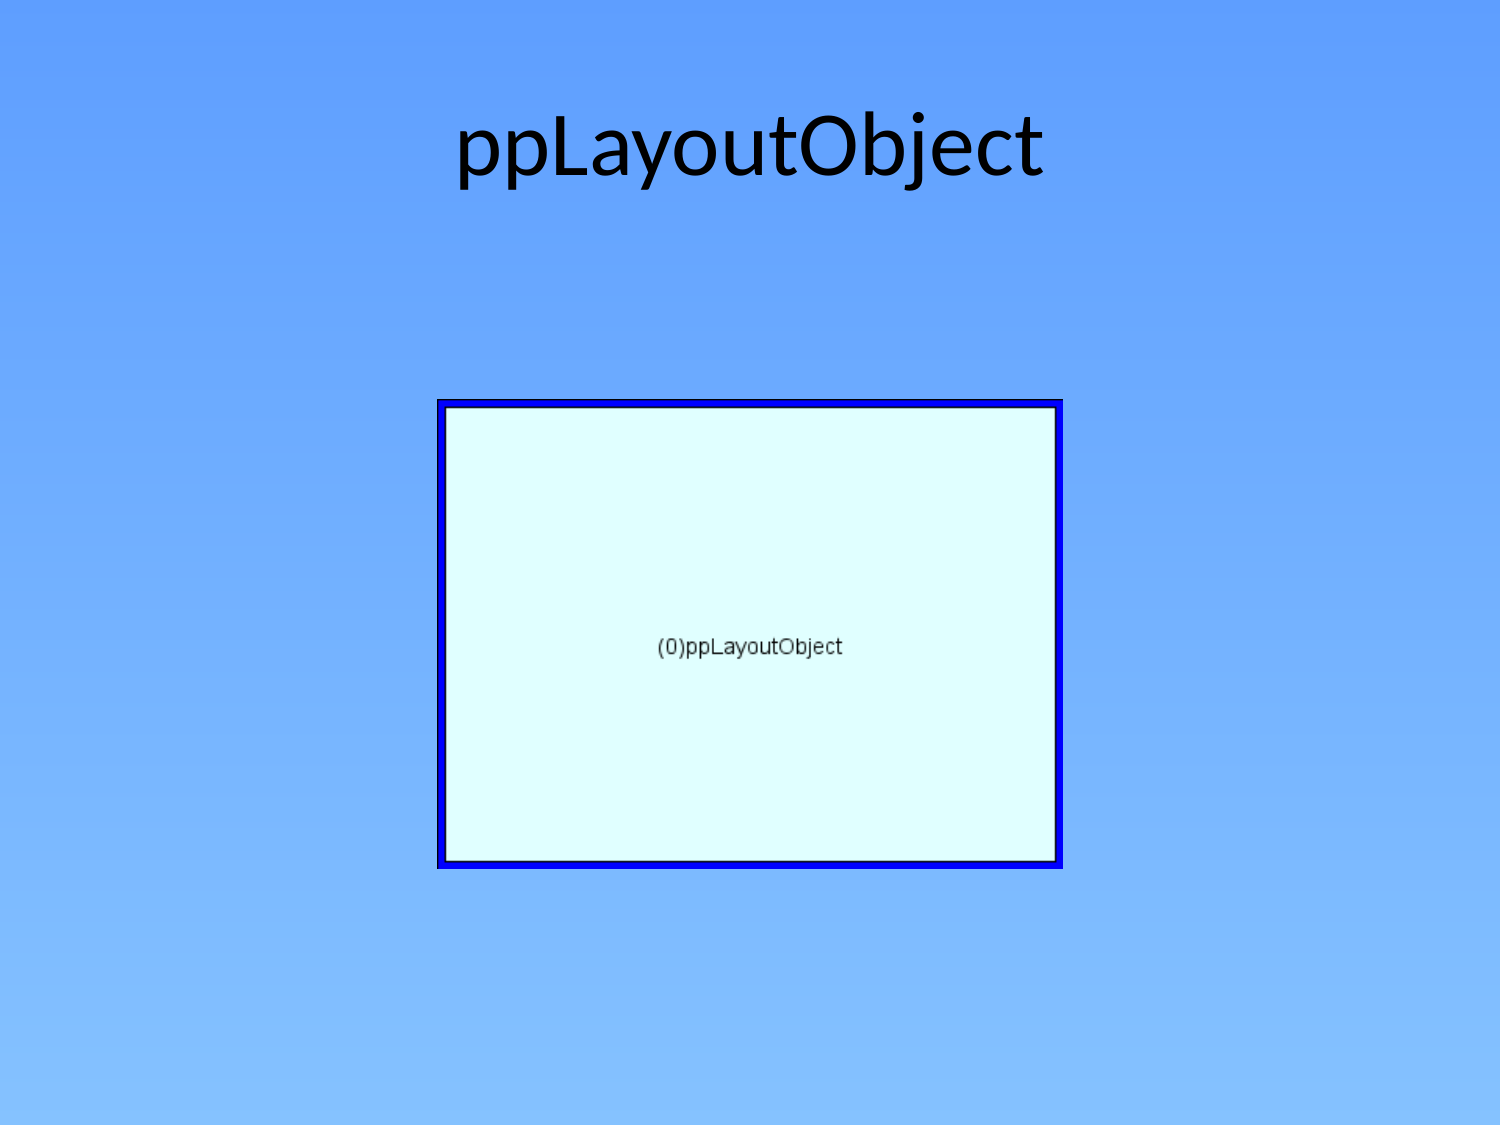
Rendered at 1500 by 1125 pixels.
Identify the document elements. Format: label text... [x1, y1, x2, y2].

title ppLayoutObject [75, 45, 1426, 233]
picture [437, 399, 1063, 869]
